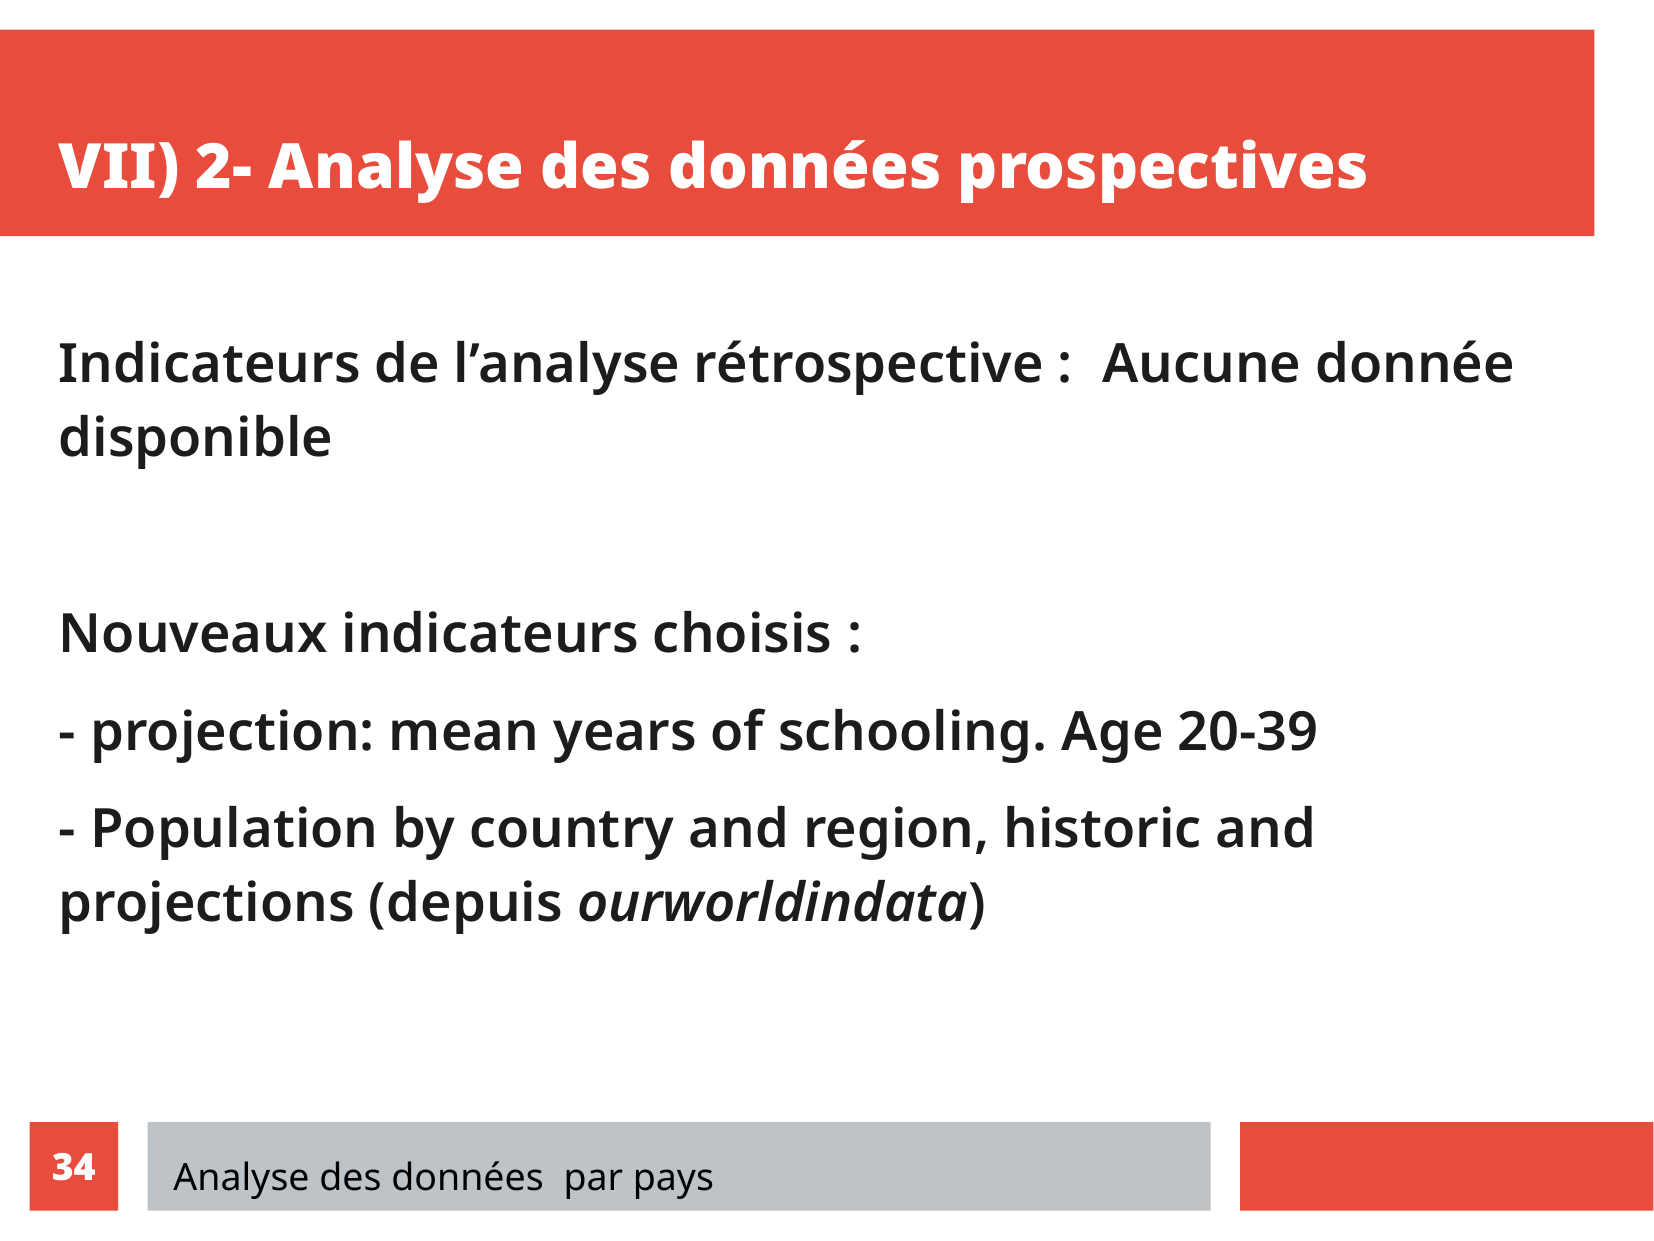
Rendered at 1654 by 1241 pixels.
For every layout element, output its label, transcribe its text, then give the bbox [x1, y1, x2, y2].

title VII) 2- Analyse des données prospectives [59, 59, 1595, 207]
list Indicateurs de l’analyse rétrospective : Aucune donnée disponible Nouveaux indicateurs choisis : - projection: mean years of schooling. Age 20-39 - Population by country and region, historic and projections (depuis ourworldindata) [59, 324, 1565, 1093]
text_box Analyse des données par pays [158, 1142, 773, 1202]
